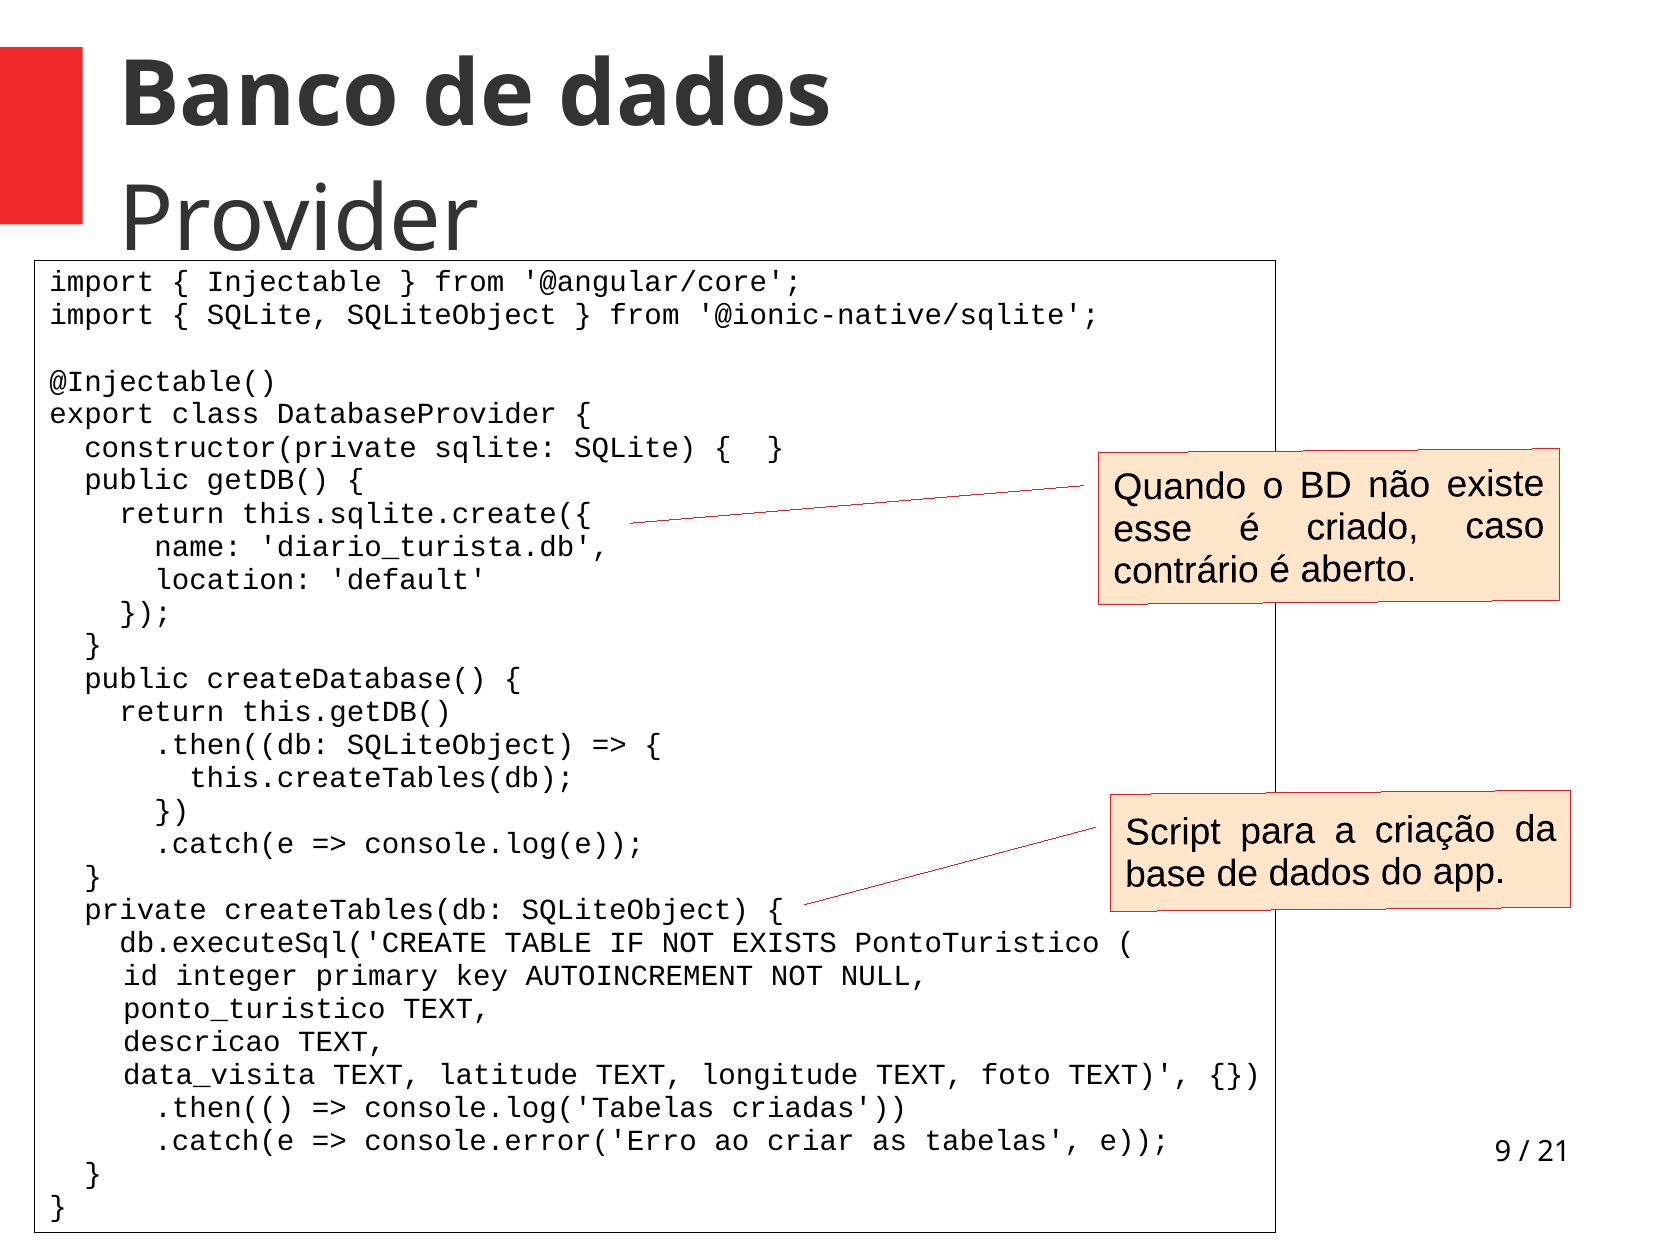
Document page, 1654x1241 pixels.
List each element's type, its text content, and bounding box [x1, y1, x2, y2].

title Banco de dados Provider [118, 45, 1571, 260]
text_box Script para a criação da base de dados do app. [1110, 790, 1571, 912]
text_box Quando o BD não existe esse é criado, caso contrário é aberto. [1098, 448, 1560, 605]
text_box import { Injectable } from '@angular/core'; import { SQLite, SQLiteObject } from '@ionic-native/sqlite'; @Injectable() export class DatabaseProvider { constructor(private sqlite: SQLite) { } public getDB() { return this.sqlite.create({ name: 'diario_turista.db', location: 'default' }); } public createDatabase() { return this.getDB() .then((db: SQLiteObject) => { this.createTables(db); }) .catch(e => console.log(e)); } private createTables(db: SQLiteObject) { db.executeSql('CREATE TABLE IF NOT EXISTS PontoTuristico ( id integer primary key AUTOINCREMENT NOT NULL, ponto_turistico TEXT, descricao TEXT, data_visita TEXT, latitude TEXT, longitude TEXT, foto TEXT)', {}) .then(() => console.log('Tabelas criadas')) .catch(e => console.error('Erro ao criar as tabelas', e)); } } [34, 260, 1276, 1233]
